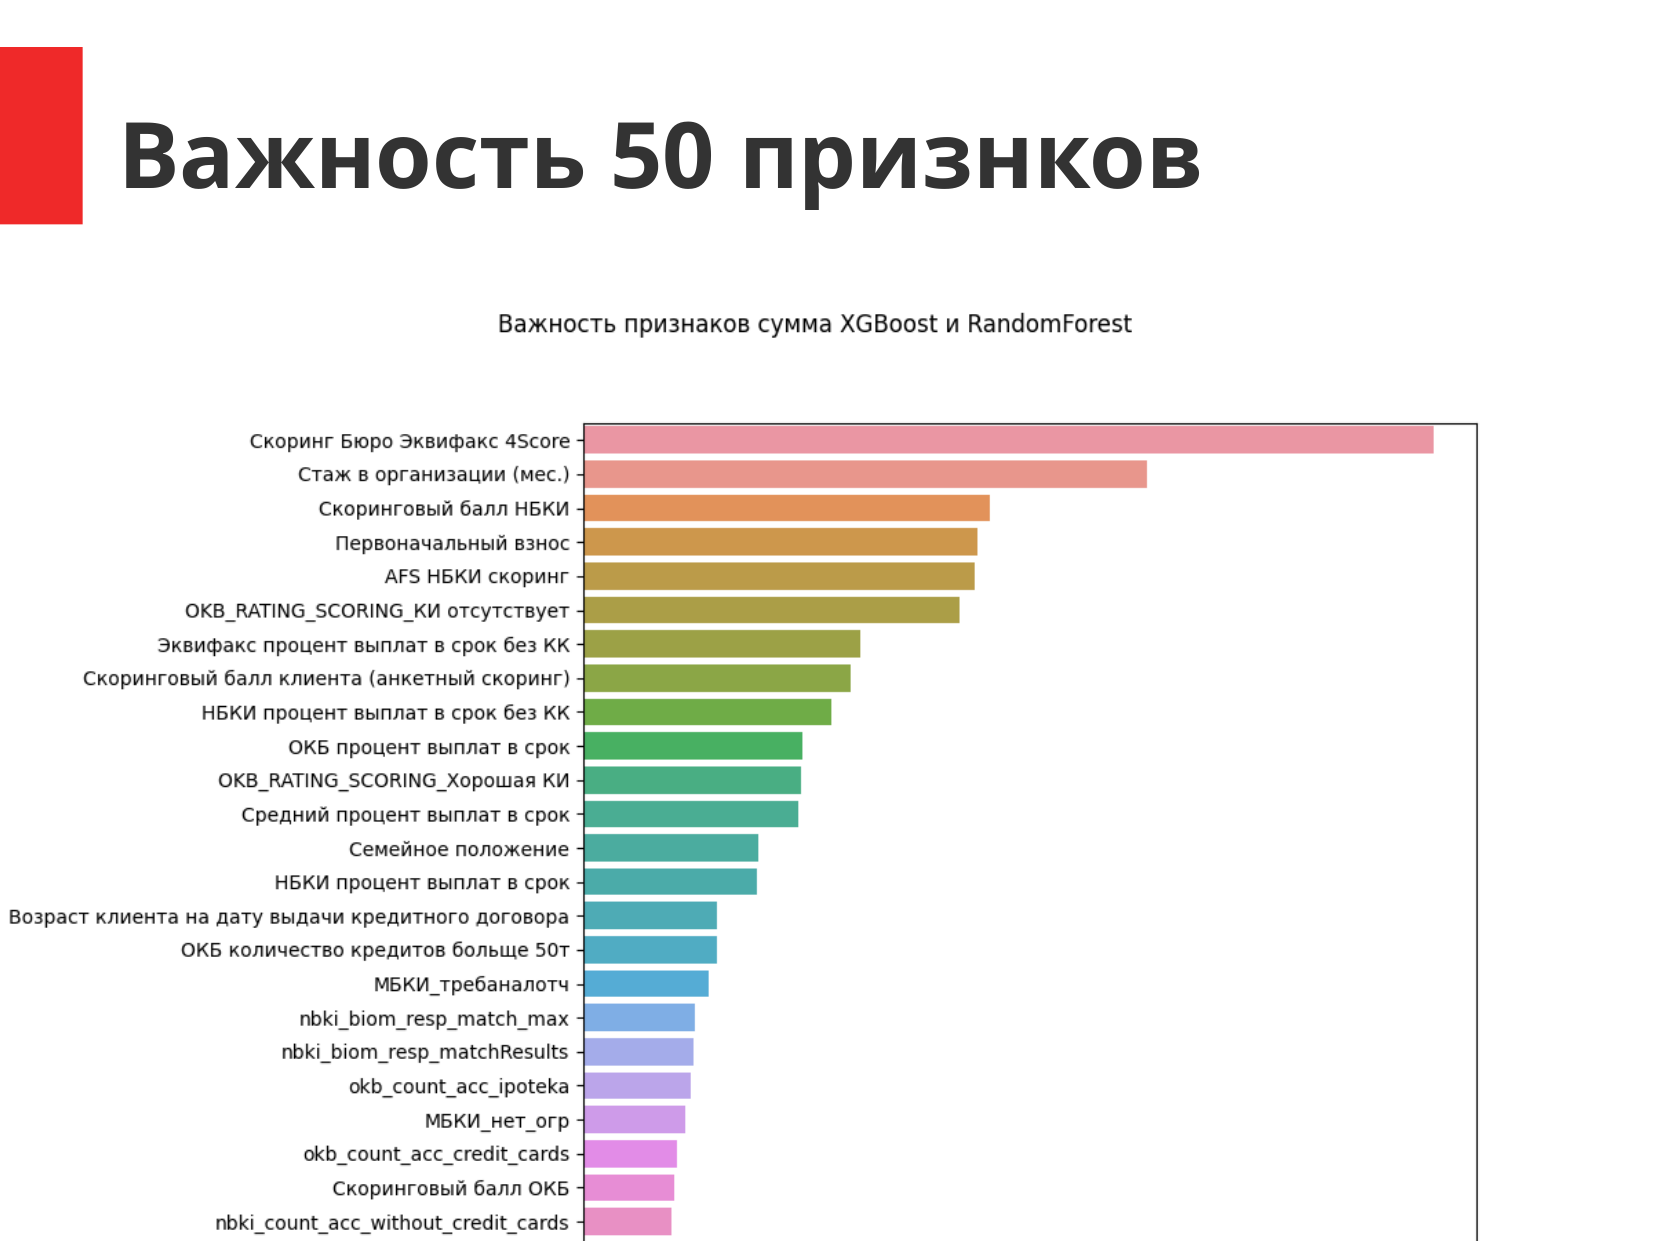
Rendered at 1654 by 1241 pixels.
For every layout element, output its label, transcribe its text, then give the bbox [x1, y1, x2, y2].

title Важность 50 признков [118, 49, 1571, 257]
picture [0, 291, 1642, 1241]
